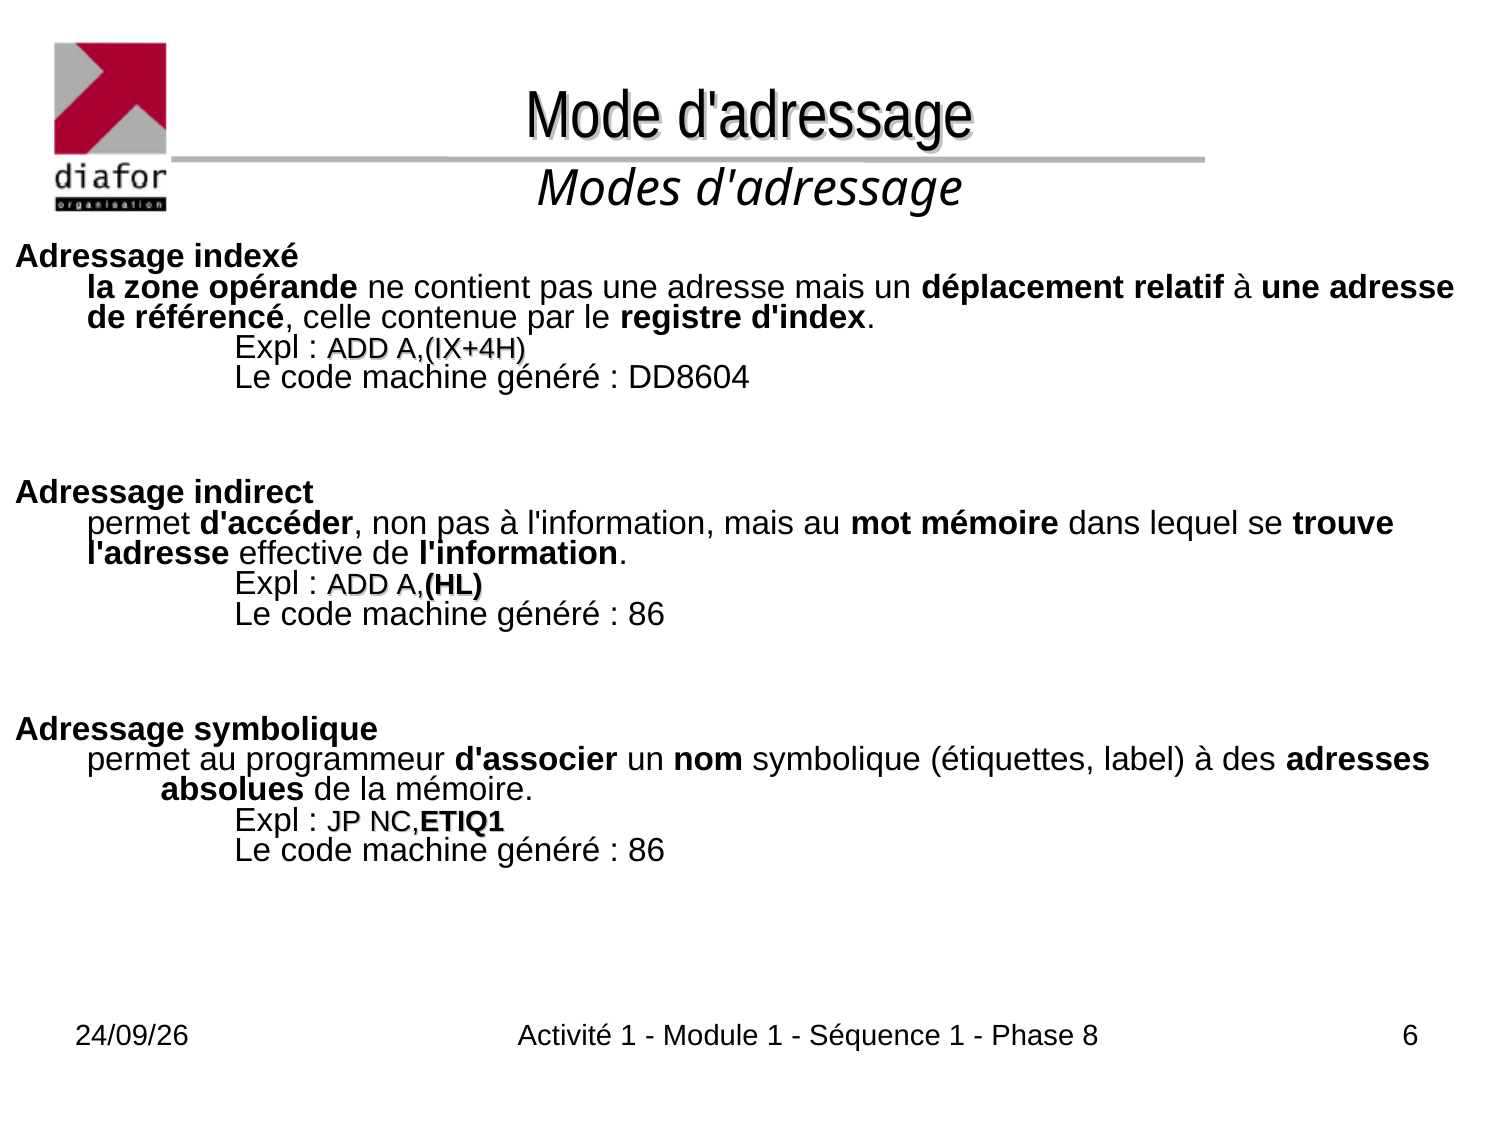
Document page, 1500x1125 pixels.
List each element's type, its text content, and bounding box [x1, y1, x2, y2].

text_box Adressage symbolique permet au programmeur d'associer un nom symbolique (étiquettes, label) à des adresses absolues de la mémoire. Expl : JP NC,ETIQ1 Le code machine généré : 86 [0, 708, 1500, 875]
picture [53, 42, 168, 213]
text_box Adressage indirect permet d'accéder, non pas à l'information, mais au mot mémoire dans lequel se trouve l'adresse effective de l'information. Expl : ADD A,(HL) Le code machine généré : 86 [0, 472, 1500, 639]
text_box Adressage indexé la zone opérande ne contient pas une adresse mais un déplacement relatif à une adresse de référencé, celle contenue par le registre d'index. Expl : ADD A,(IX+4H) Le code machine généré : DD8604 [0, 236, 1500, 403]
title Mode d'adressage Modes d'adressage [75, 45, 1426, 236]
